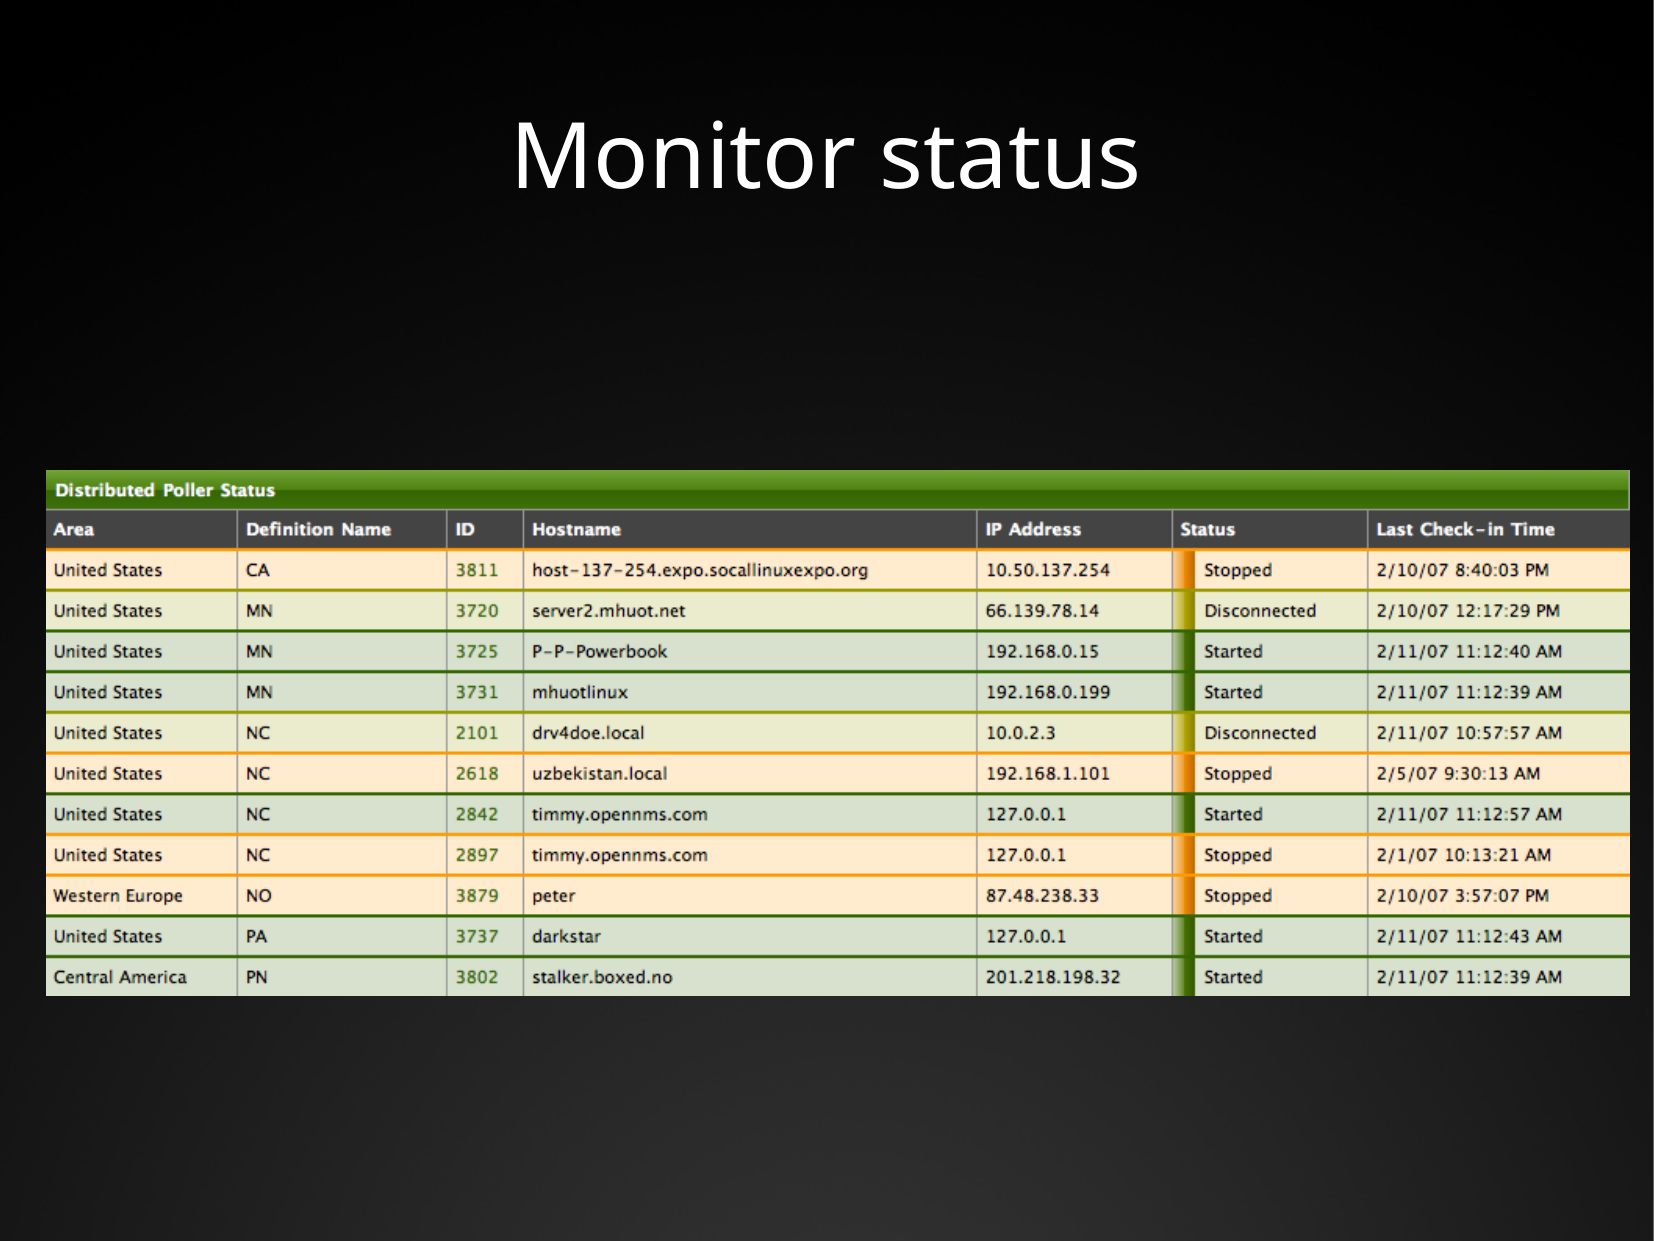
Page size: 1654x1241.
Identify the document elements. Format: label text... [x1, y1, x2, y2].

title Monitor status [82, 49, 1571, 257]
picture [0, 0, 1654, 1241]
